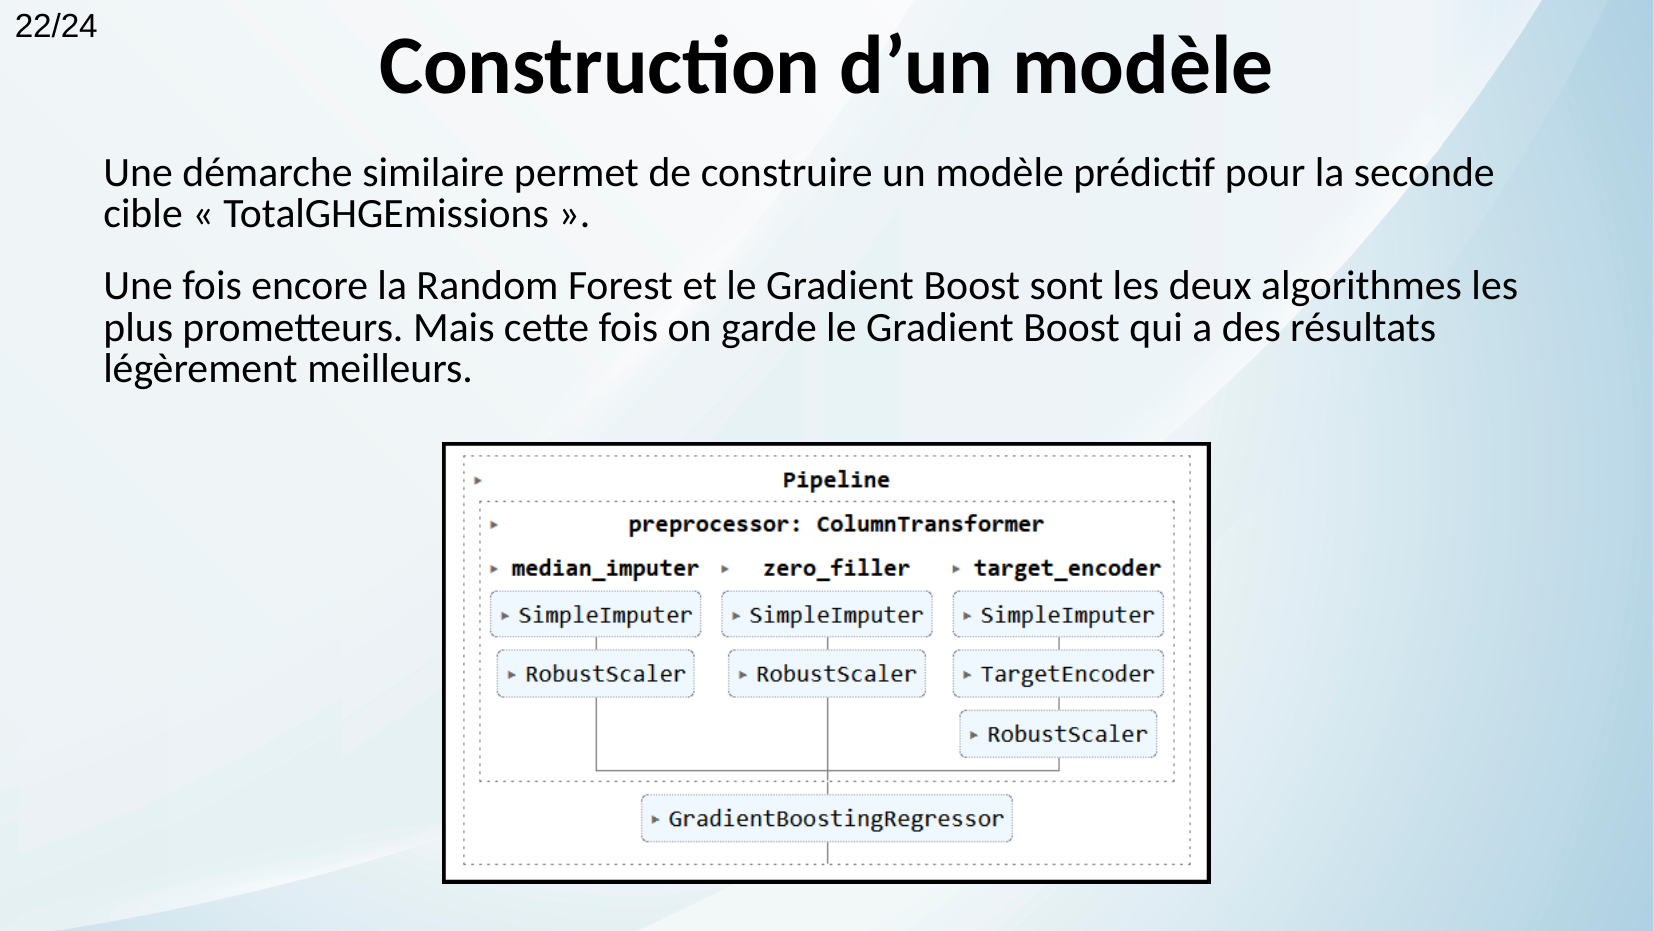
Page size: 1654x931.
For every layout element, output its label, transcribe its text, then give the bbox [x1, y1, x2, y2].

text_box Une démarche similaire permet de construire un modèle prédictif pour la seconde cible « TotalGHGEmissions ». Une fois encore la Random Forest et le Gradient Boost sont les deux algorithmes les plus prometteurs. Mais cette fois on garde le Gradient Boost qui a des résultats légèrement meilleurs. [88, 147, 1536, 473]
text_box 22/24 [0, 0, 119, 60]
picture [0, 0, 1654, 931]
title Construction d’un modèle [82, 31, 1571, 199]
